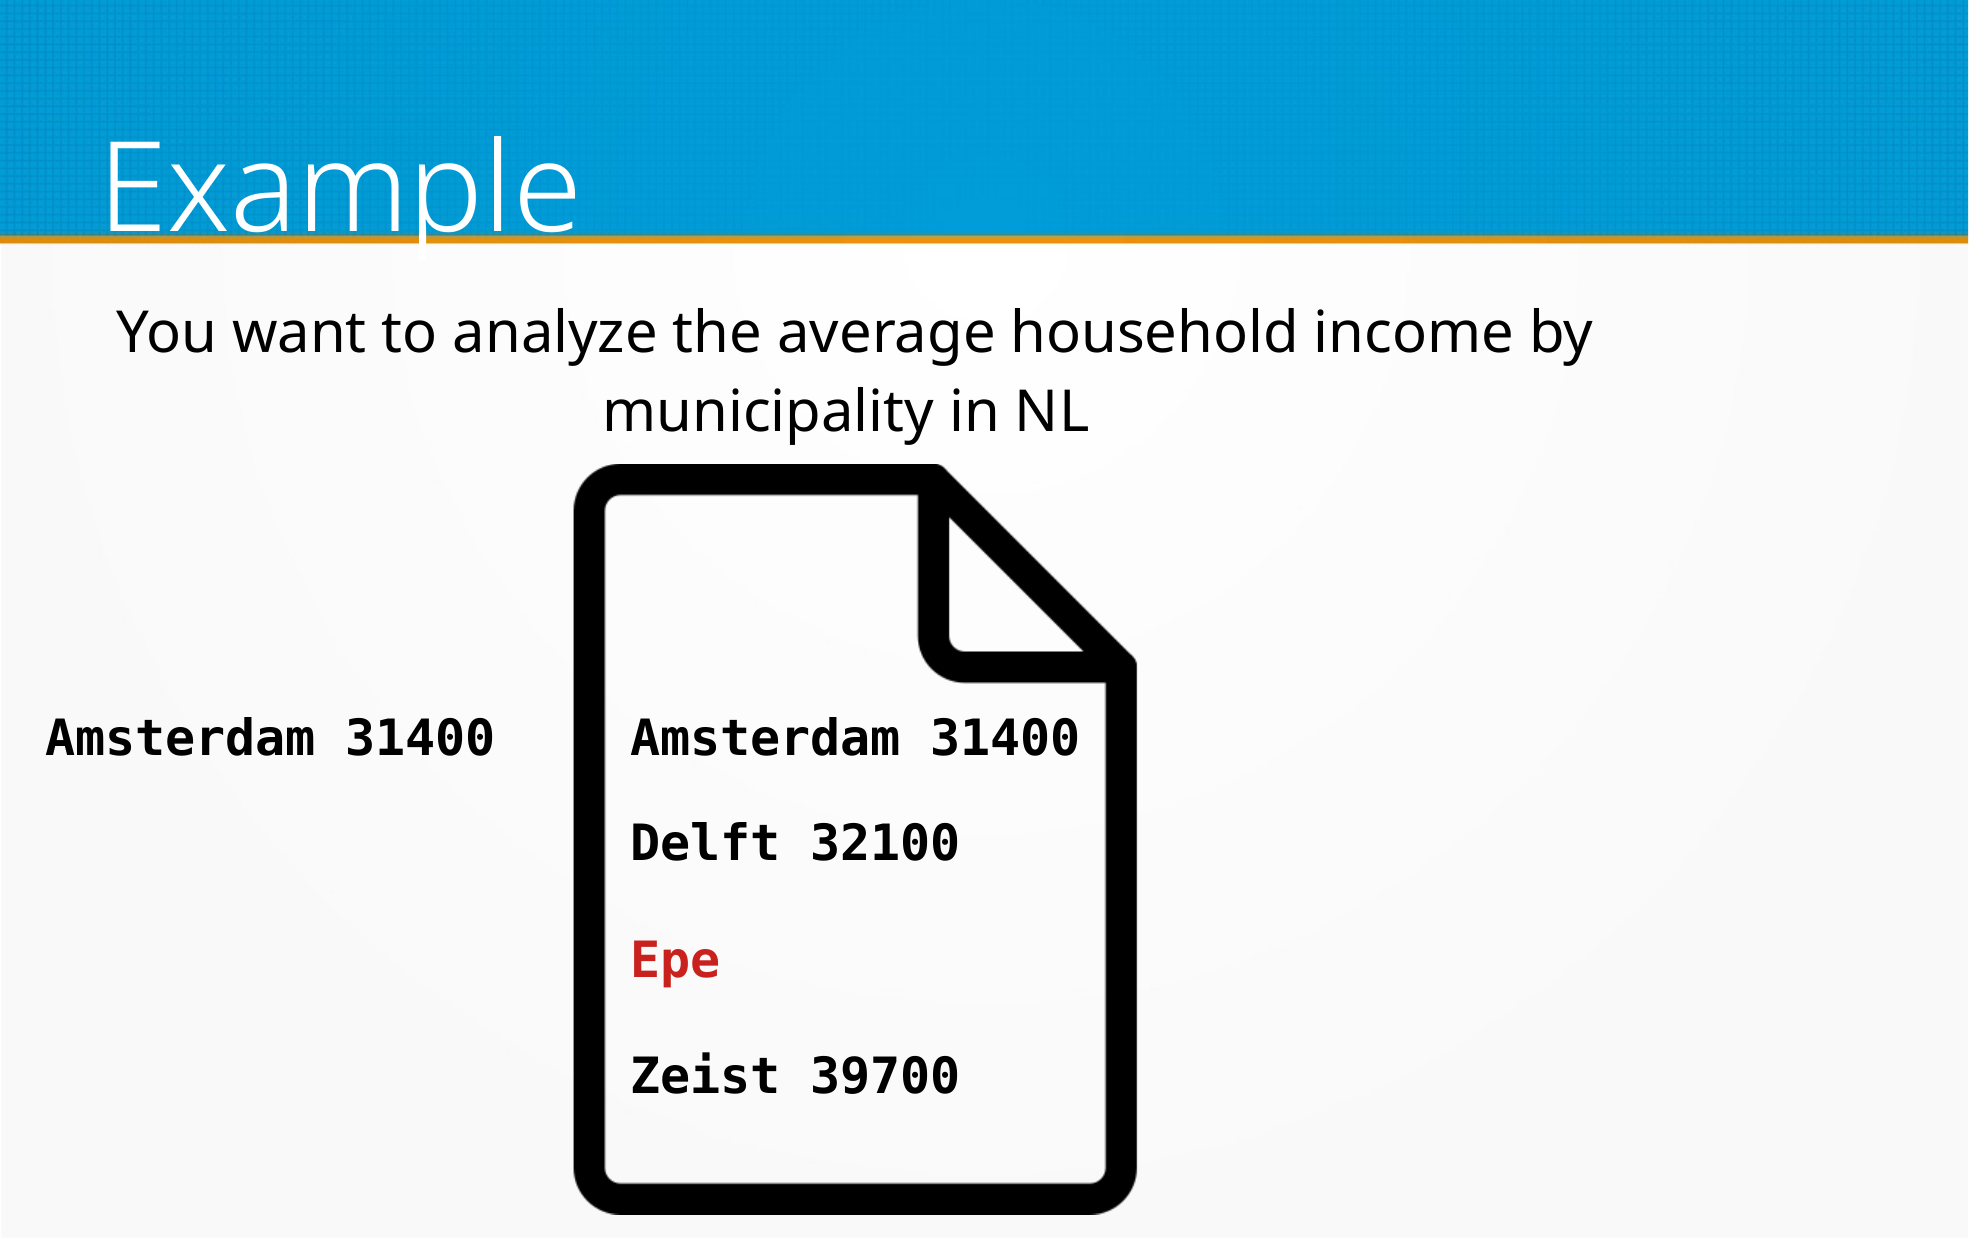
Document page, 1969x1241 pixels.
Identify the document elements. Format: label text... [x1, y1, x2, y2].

list You want to analyze the average household income by municipality in NL [98, 290, 1870, 451]
text_box Epe [630, 930, 1096, 1047]
text_box Amsterdam 31400 [45, 708, 480, 826]
text_box Zeist 39700 [630, 1047, 1096, 1106]
text_box Amsterdam 31400 [630, 709, 1096, 814]
text_box Delft 32100 [630, 814, 1096, 930]
picture [0, 233, 1969, 1241]
title Example [98, 49, 1870, 257]
